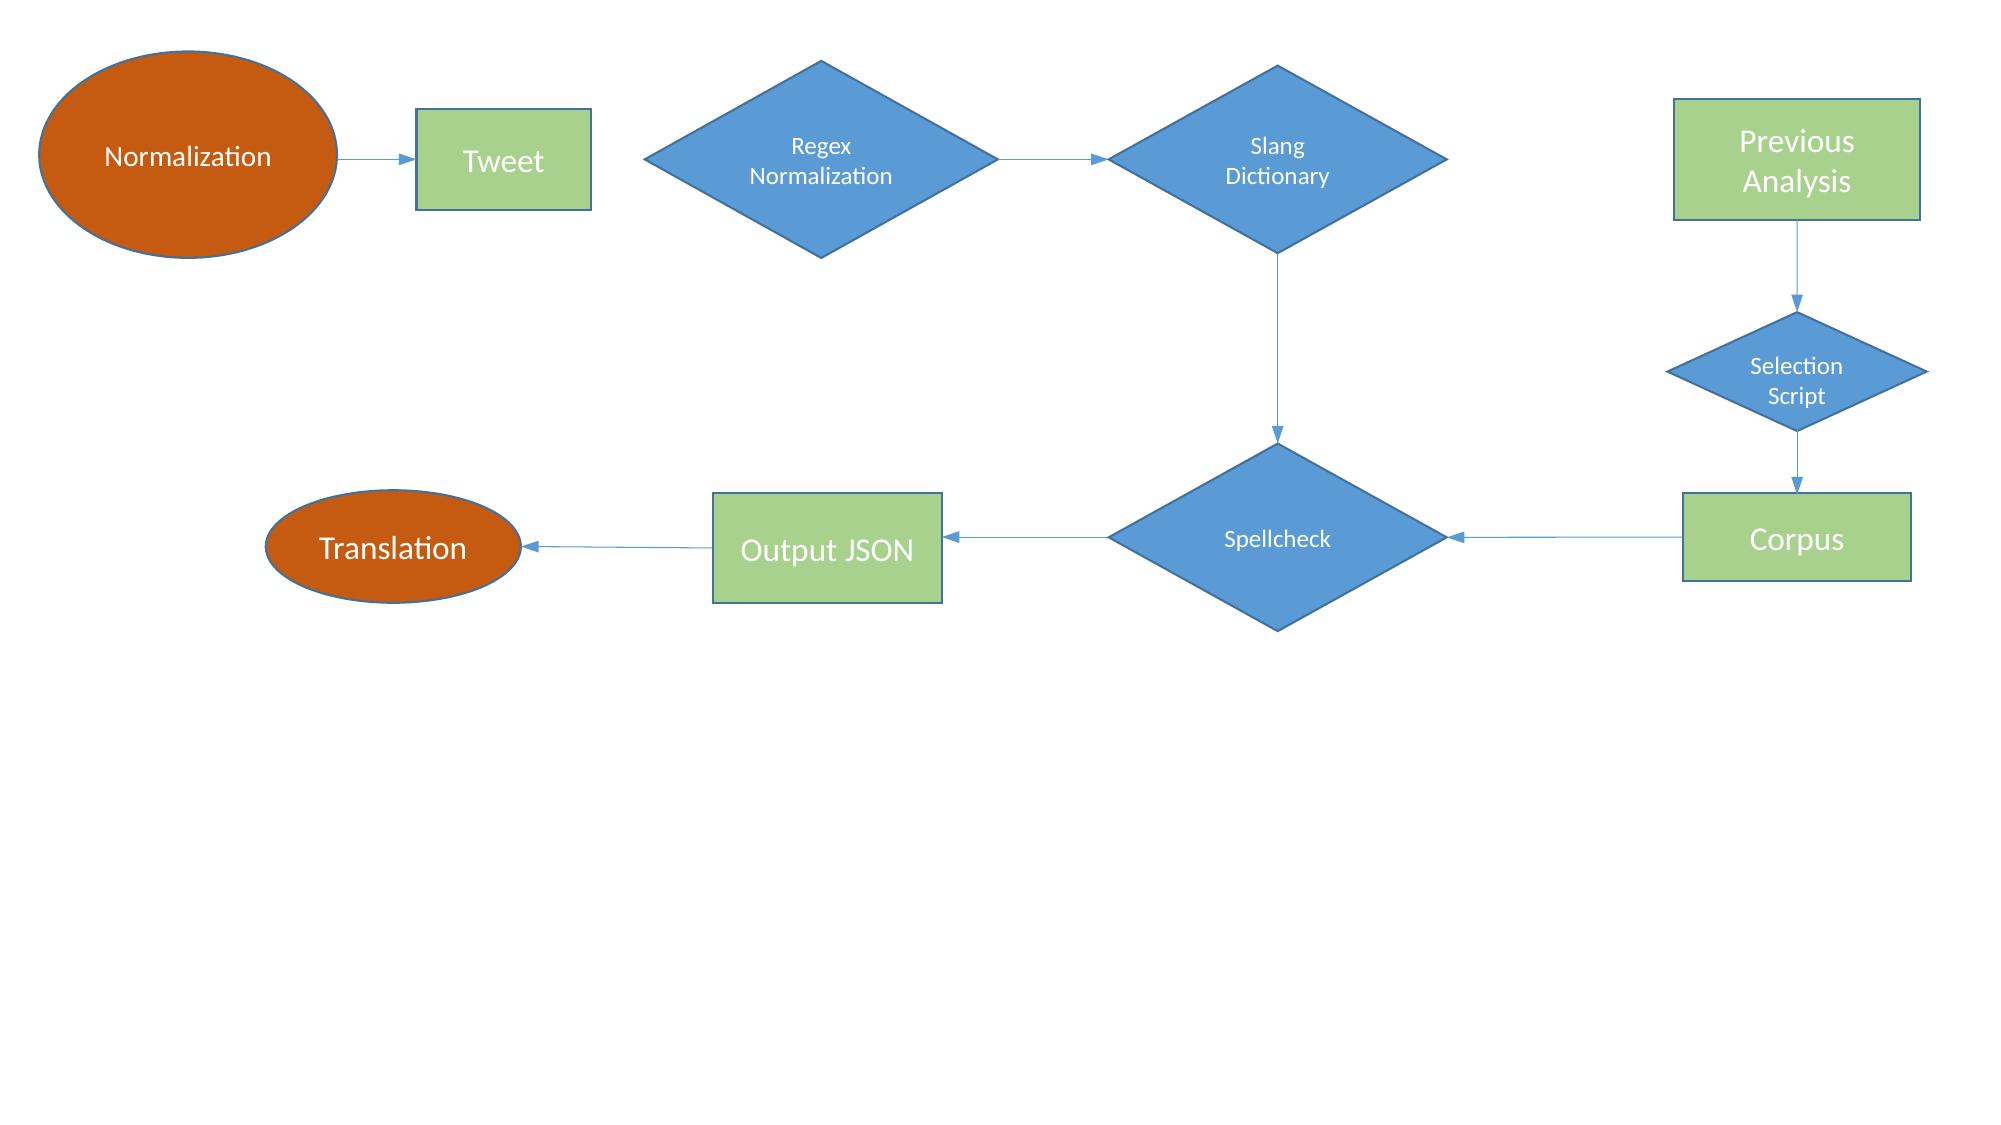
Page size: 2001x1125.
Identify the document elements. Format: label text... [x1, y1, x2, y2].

text_box Normalization [39, 51, 338, 258]
text_box Translation [265, 490, 521, 603]
text_box Output JSON [713, 493, 942, 603]
text_box Slang Dictionary [1108, 65, 1447, 254]
text_box Corpus [1683, 493, 1911, 581]
text_box Previous Analysis [1674, 99, 1920, 220]
text_box Selection Script [1667, 312, 1927, 431]
text_box Spellcheck [1108, 443, 1447, 632]
text_box Regex Normalization [644, 60, 998, 258]
text_box Tweet [417, 109, 591, 210]
